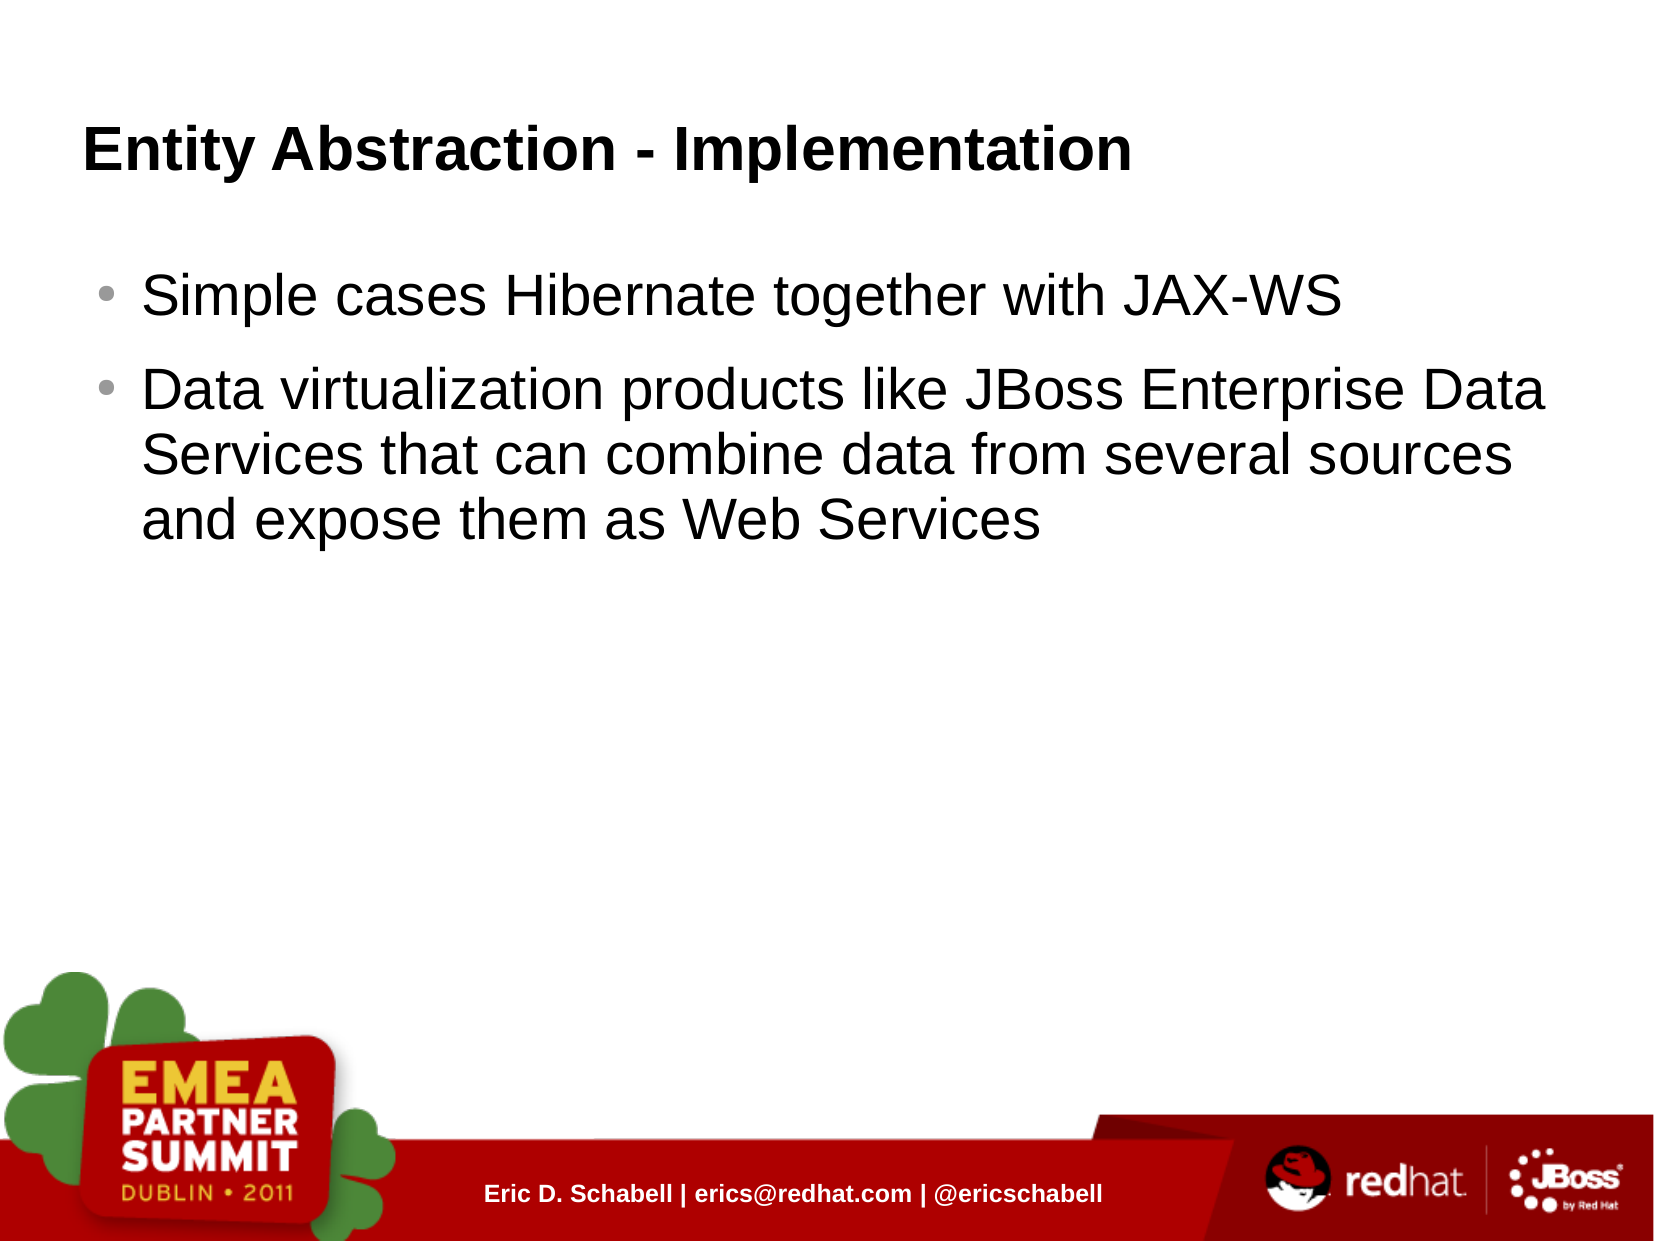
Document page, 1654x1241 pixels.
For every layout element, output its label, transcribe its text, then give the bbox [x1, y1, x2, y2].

title Entity Abstraction - Implementation [82, 62, 1571, 236]
picture [0, 972, 1654, 1241]
list Simple cases Hibernate together with JAX-WS Data virtualization products like JBoss Enterprise Data Services that can combine data from several sources and expose them as Web Services [80, 262, 1570, 1042]
